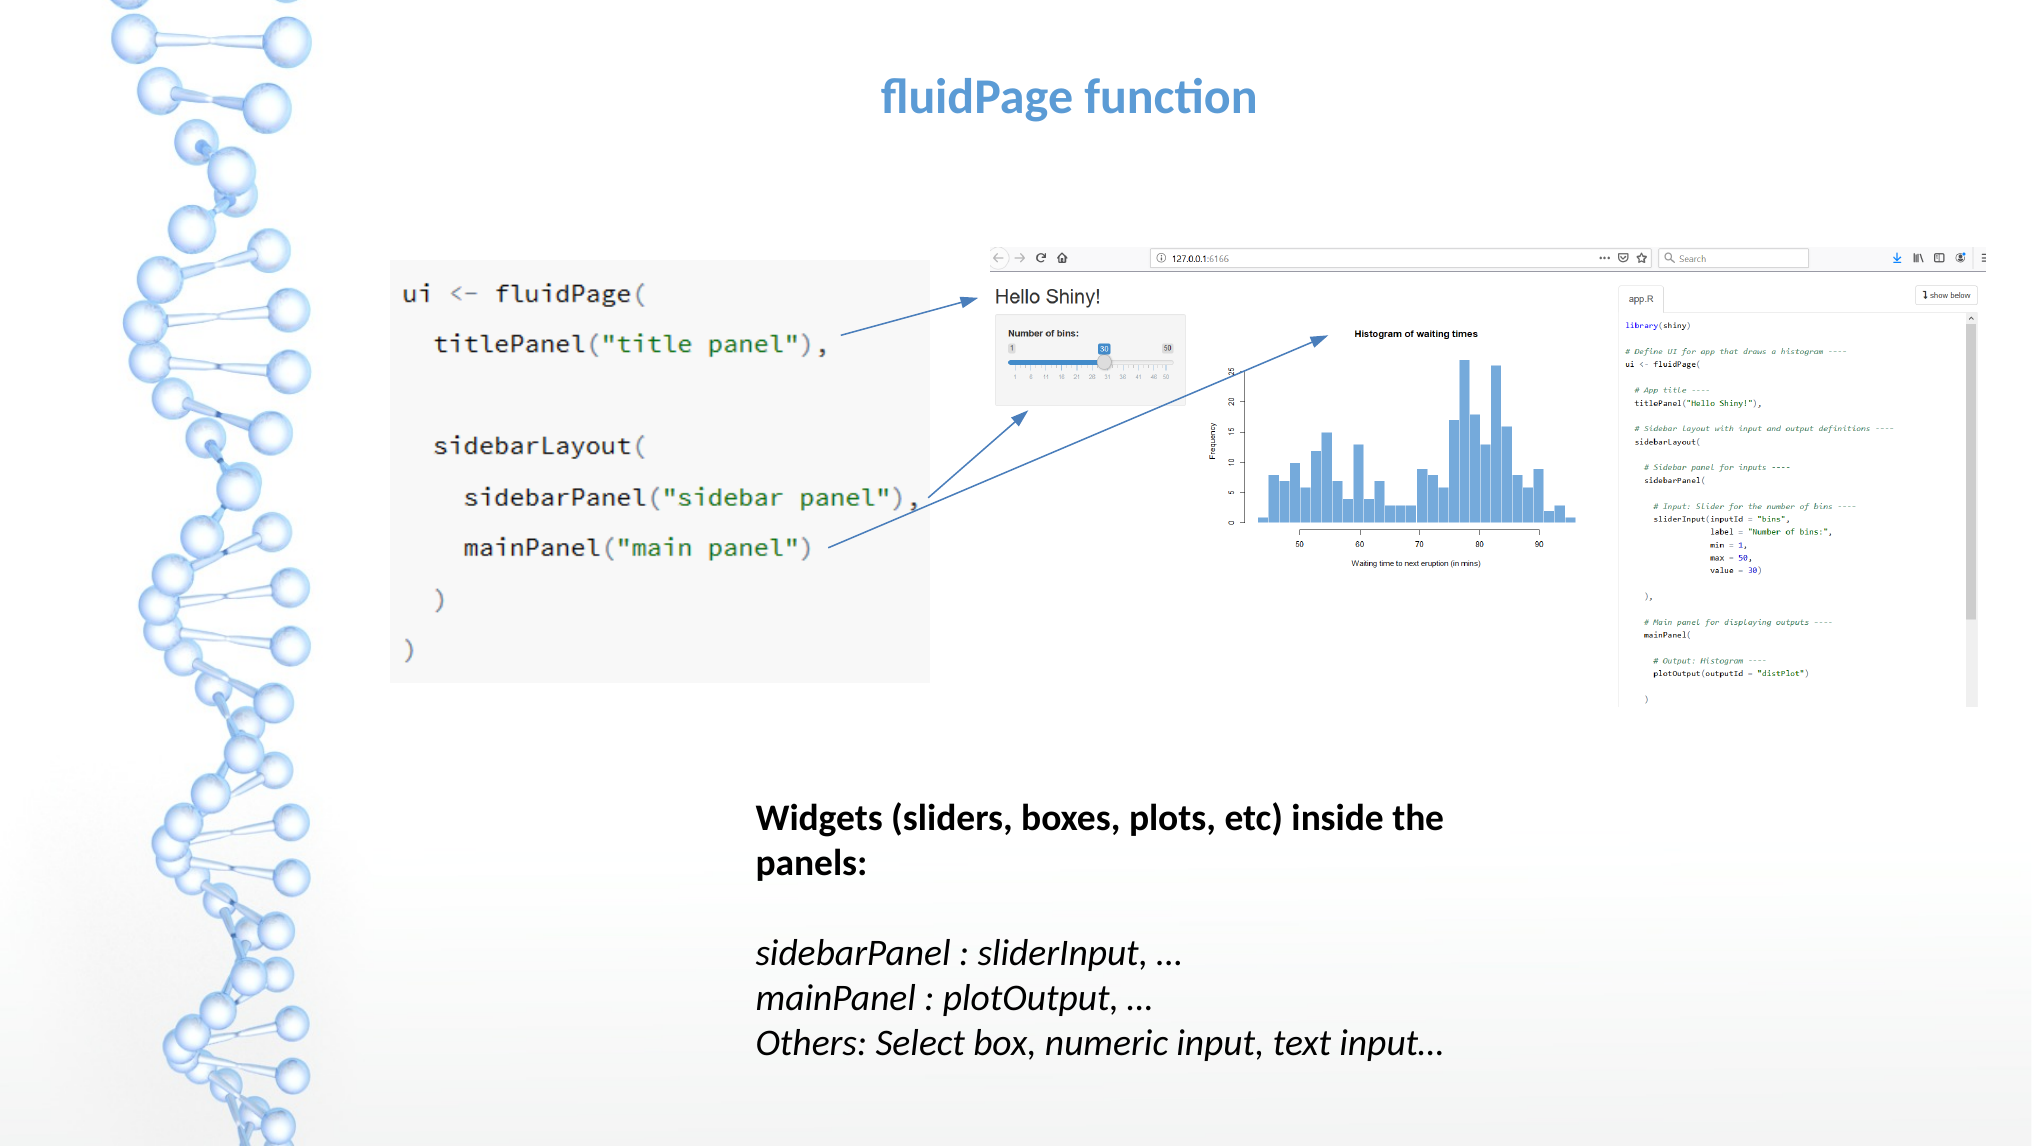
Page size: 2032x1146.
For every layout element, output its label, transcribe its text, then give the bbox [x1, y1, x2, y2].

picture [990, 247, 1986, 707]
picture [390, 260, 930, 683]
text_box Widgets (sliders, boxes, plots, etc) inside the panels: sidebarPanel : sliderInput, … mainPanel : plotOutput, … Others: Select box, numeric input, text input… [740, 785, 1479, 1074]
text_box fluidPage function [865, 55, 1329, 132]
